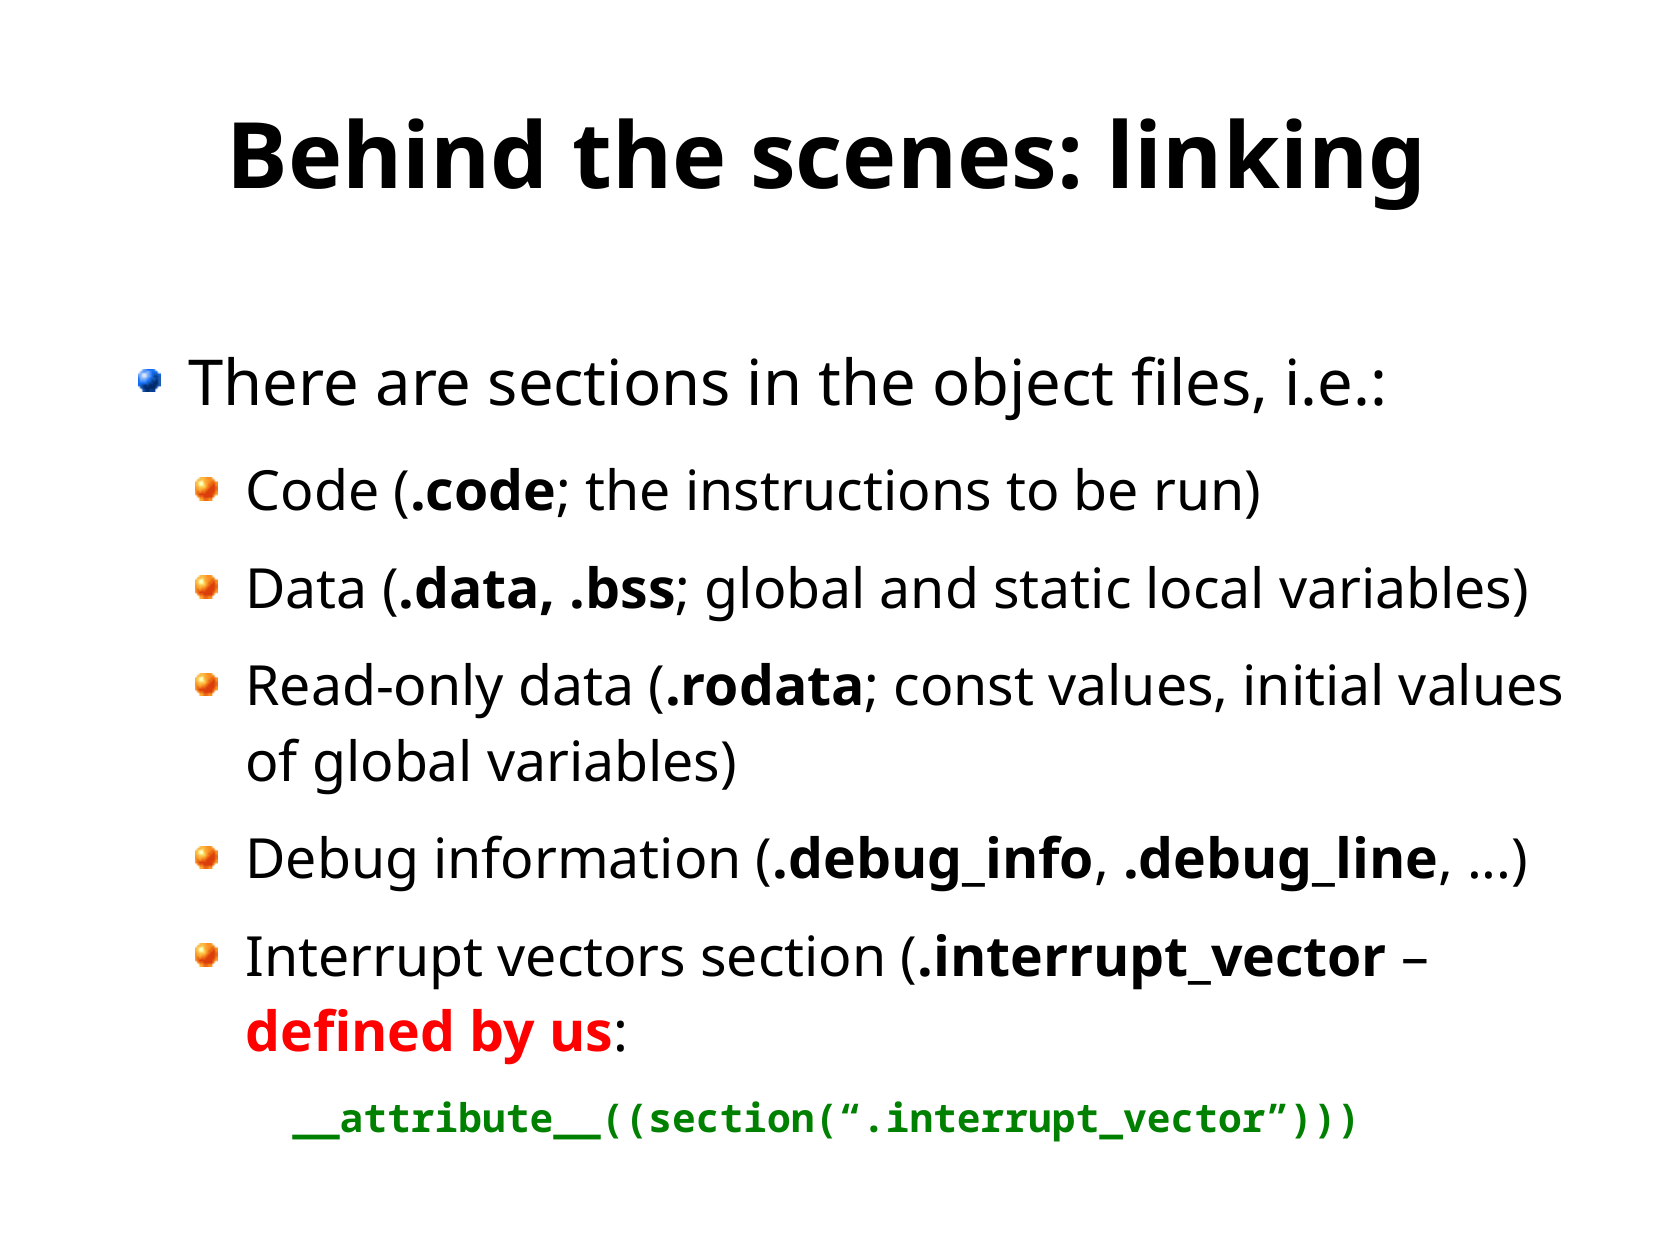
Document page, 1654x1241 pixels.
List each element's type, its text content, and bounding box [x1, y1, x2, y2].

title Behind the scenes: linking [82, 49, 1571, 257]
list There are sections in the object files, i.e.: Code (.code; the instructions to be run) Data (.data, .bss; global and static local variables) Read-only data (.rodata; const values, initial values of global variables) Debug information (.debug_info, .debug_line, ...) Interrupt vectors section (.interrupt_vector – defined by us: __attribute__((section(“.interrupt_vector”))) [82, 337, 1571, 1157]
